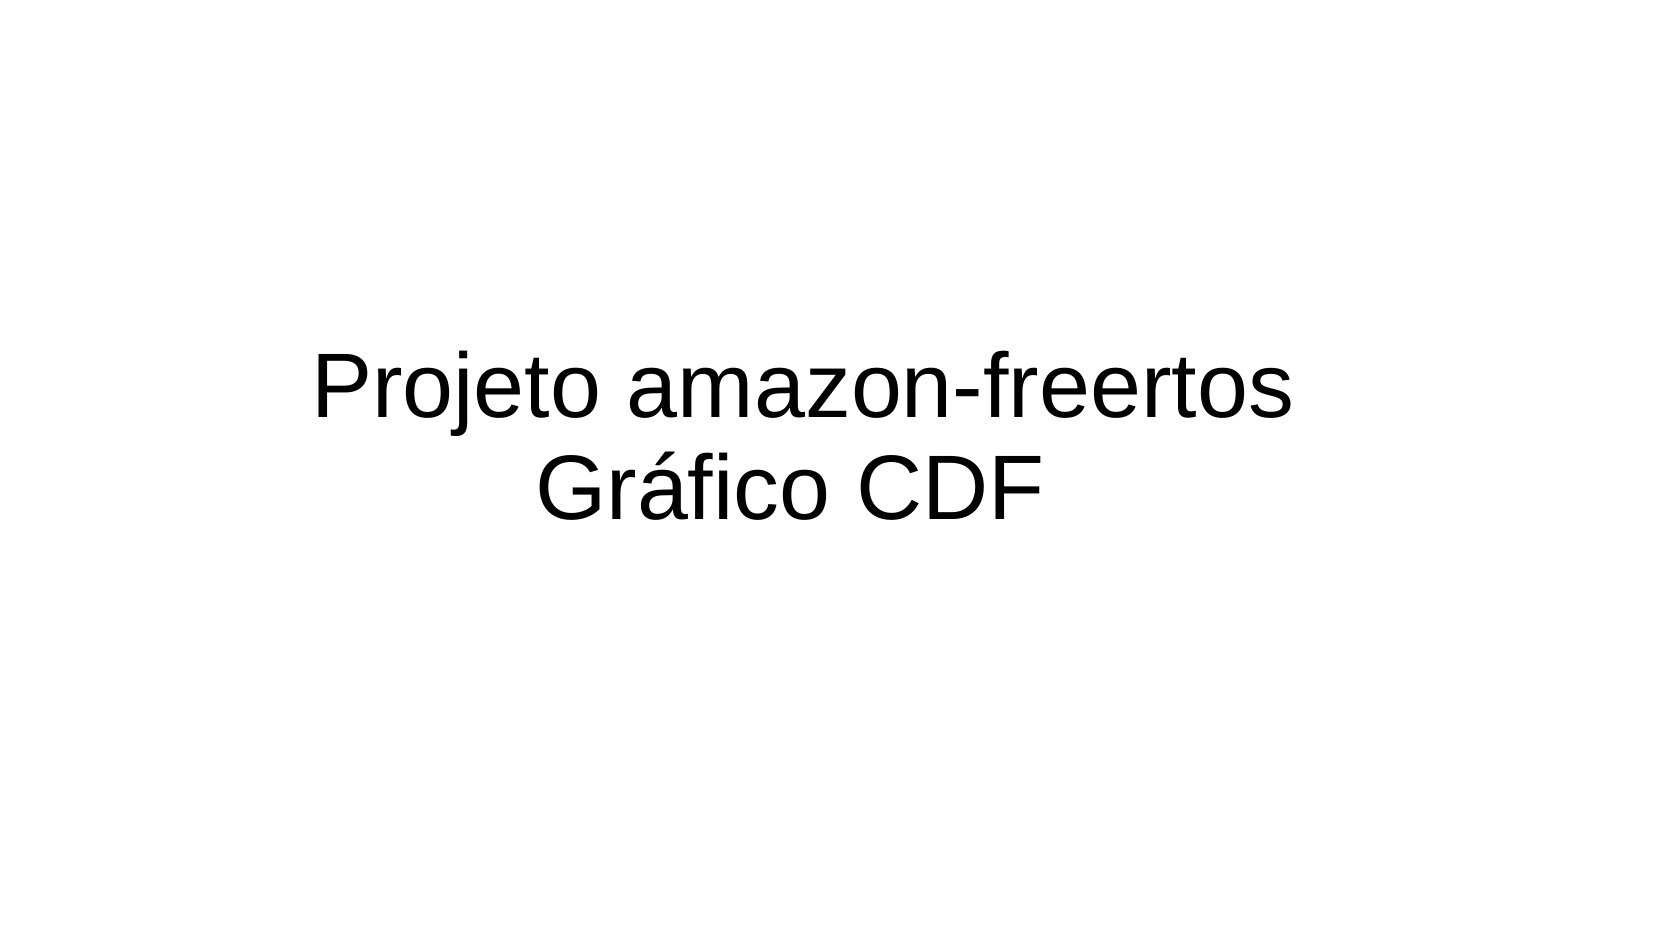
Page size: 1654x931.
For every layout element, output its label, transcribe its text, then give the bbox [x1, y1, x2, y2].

title Projeto amazon-freertos Gráfico CDF [59, 334, 1548, 540]
